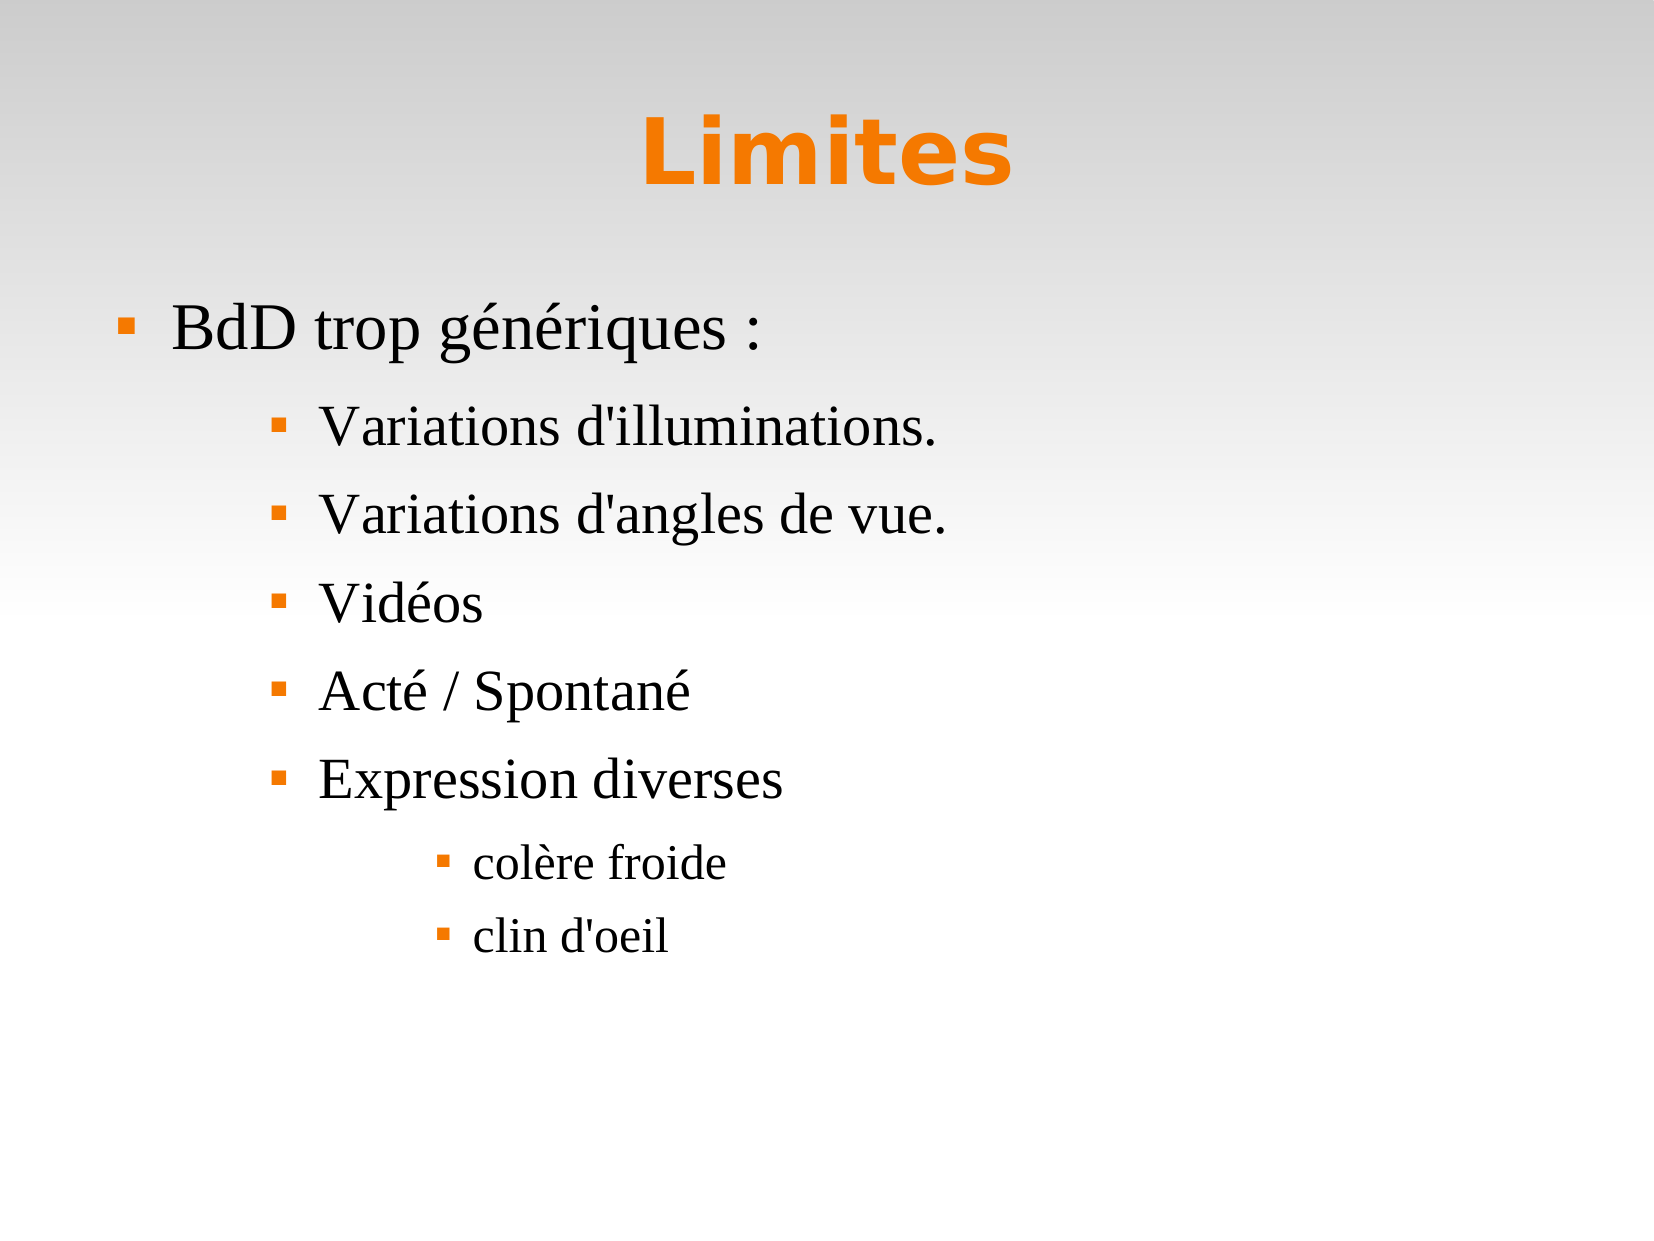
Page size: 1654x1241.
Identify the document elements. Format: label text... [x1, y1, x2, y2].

title Limites [82, 49, 1571, 257]
list BdD trop génériques : Variations d'illuminations. Variations d'angles de vue. Vidéos Acté / Spontané Expression diverses colère froide clin d'oeil [82, 290, 1571, 1109]
